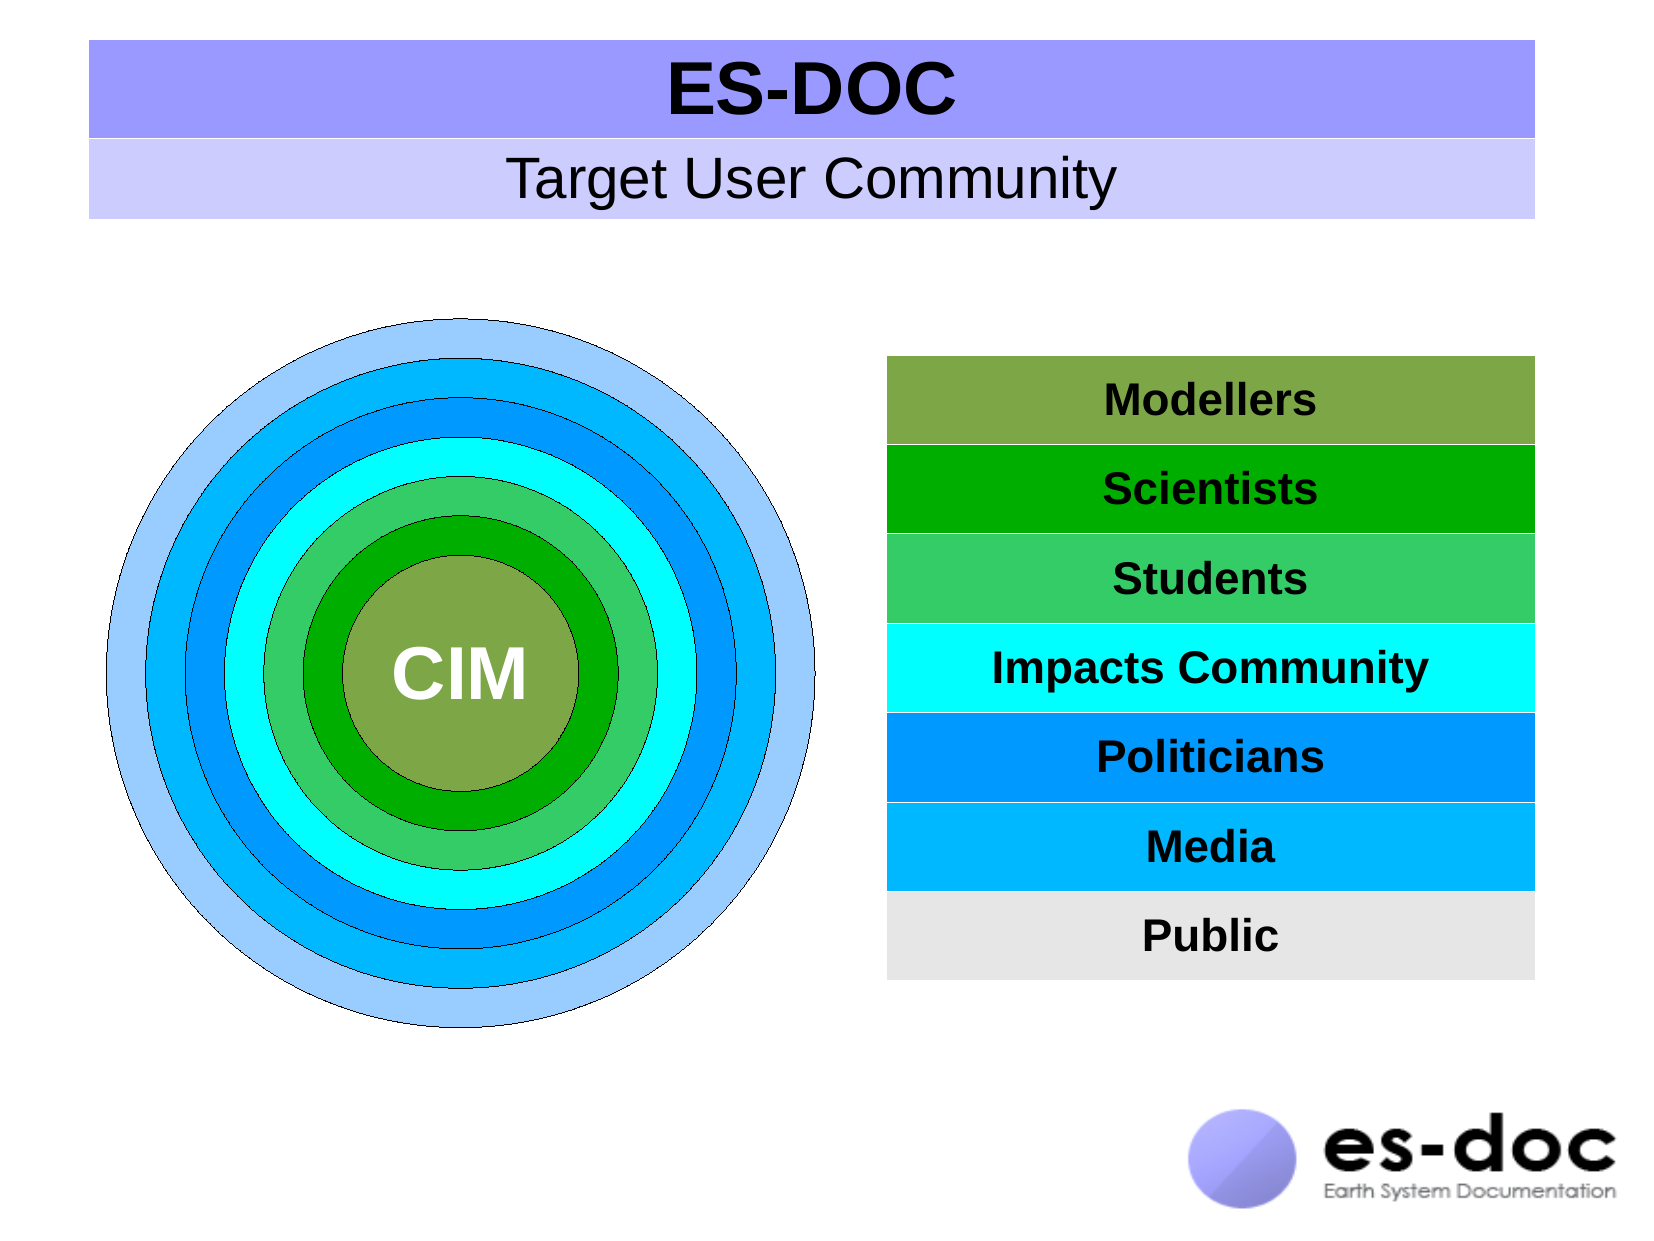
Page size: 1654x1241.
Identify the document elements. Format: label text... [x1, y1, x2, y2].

picture [1181, 1092, 1625, 1224]
text_box [106, 318, 816, 1028]
table_header ES-DOC [89, 40, 1535, 138]
table_cell Politicians [887, 713, 1535, 802]
table_cell Scientists [887, 445, 1535, 533]
table_cell Target User Community [89, 139, 1535, 219]
text_box CIM [342, 555, 579, 792]
table_cell Students [887, 534, 1535, 623]
table_cell Public [887, 892, 1535, 980]
table_cell Impacts Community [887, 624, 1535, 712]
table_cell Media [887, 803, 1535, 891]
table_header Modellers [887, 356, 1535, 444]
